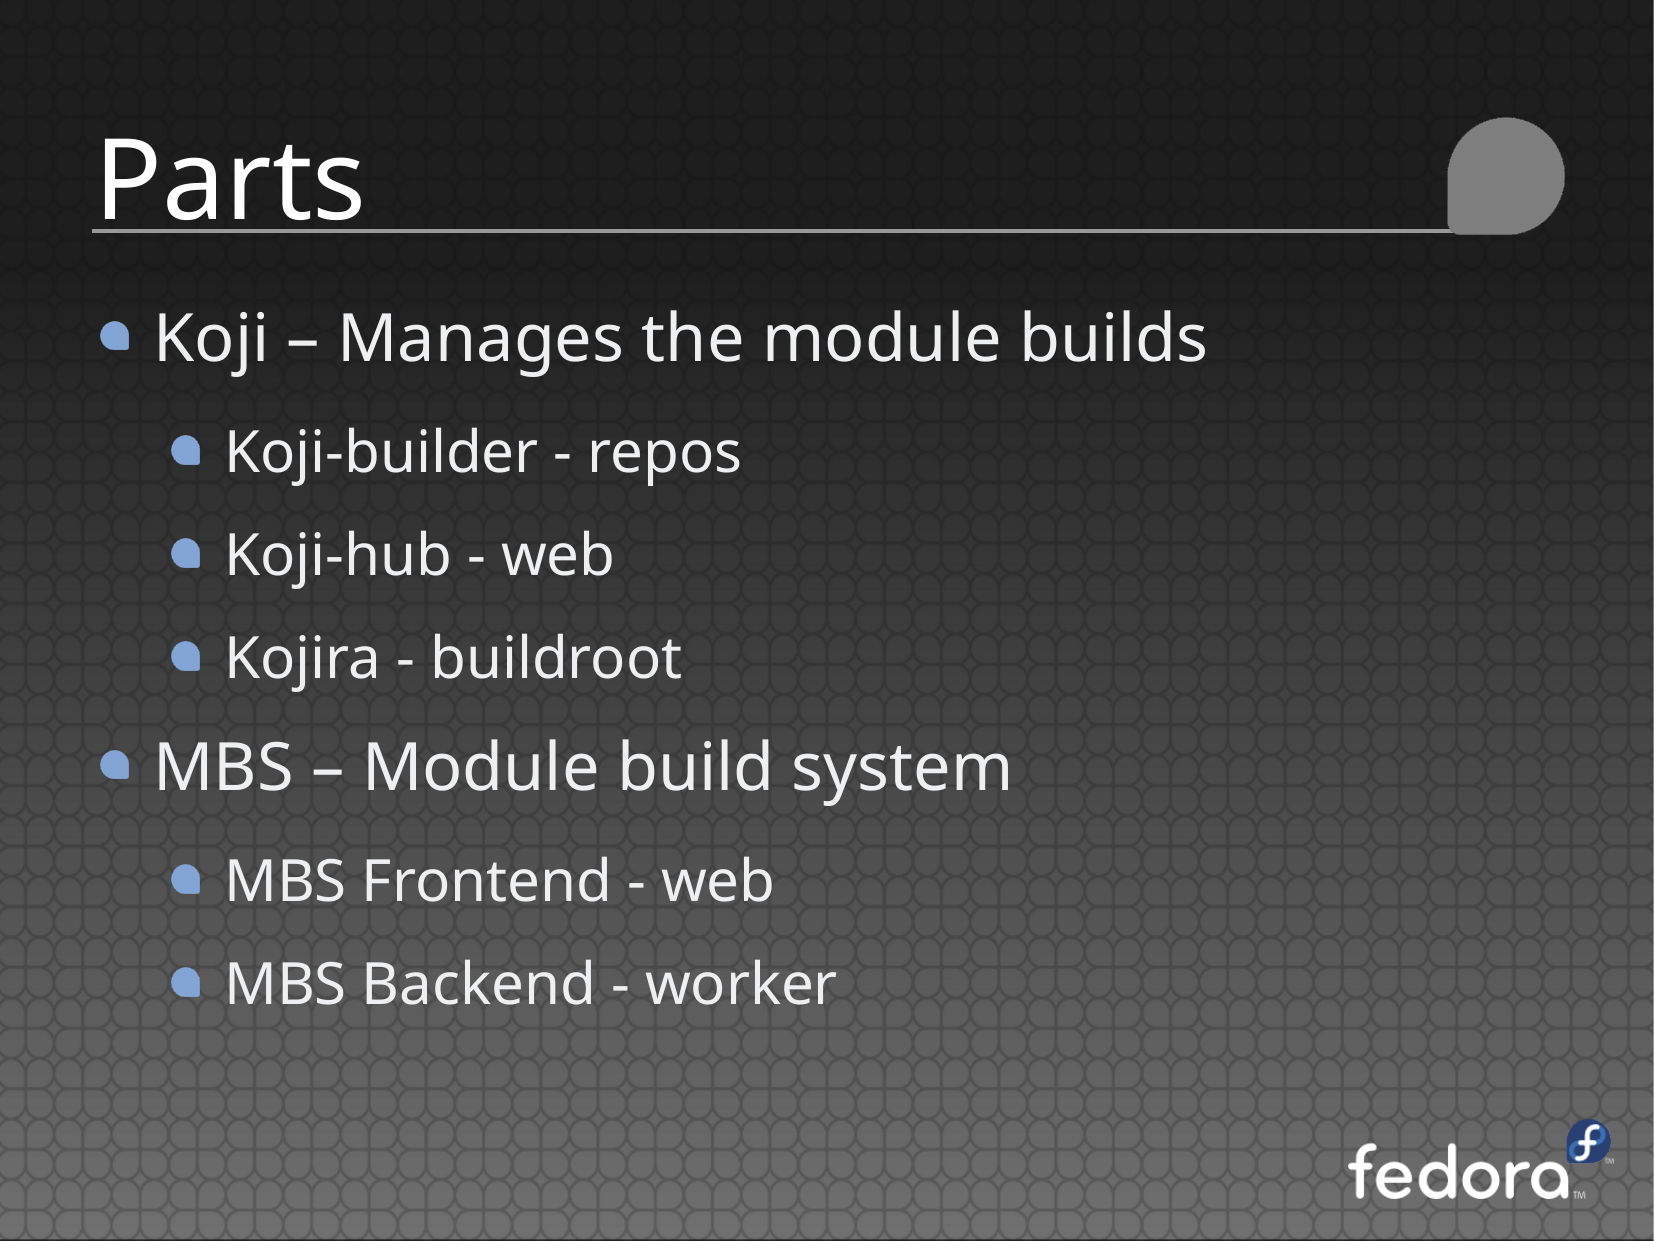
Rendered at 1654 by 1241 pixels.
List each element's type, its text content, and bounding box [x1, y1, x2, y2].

title Parts [94, 100, 1426, 251]
list Koji – Manages the module builds Koji-builder - repos Koji-hub - web Kojira - buildroot MBS – Module build system MBS Frontend - web MBS Backend - worker [82, 290, 1571, 1094]
picture [0, 0, 1654, 1241]
